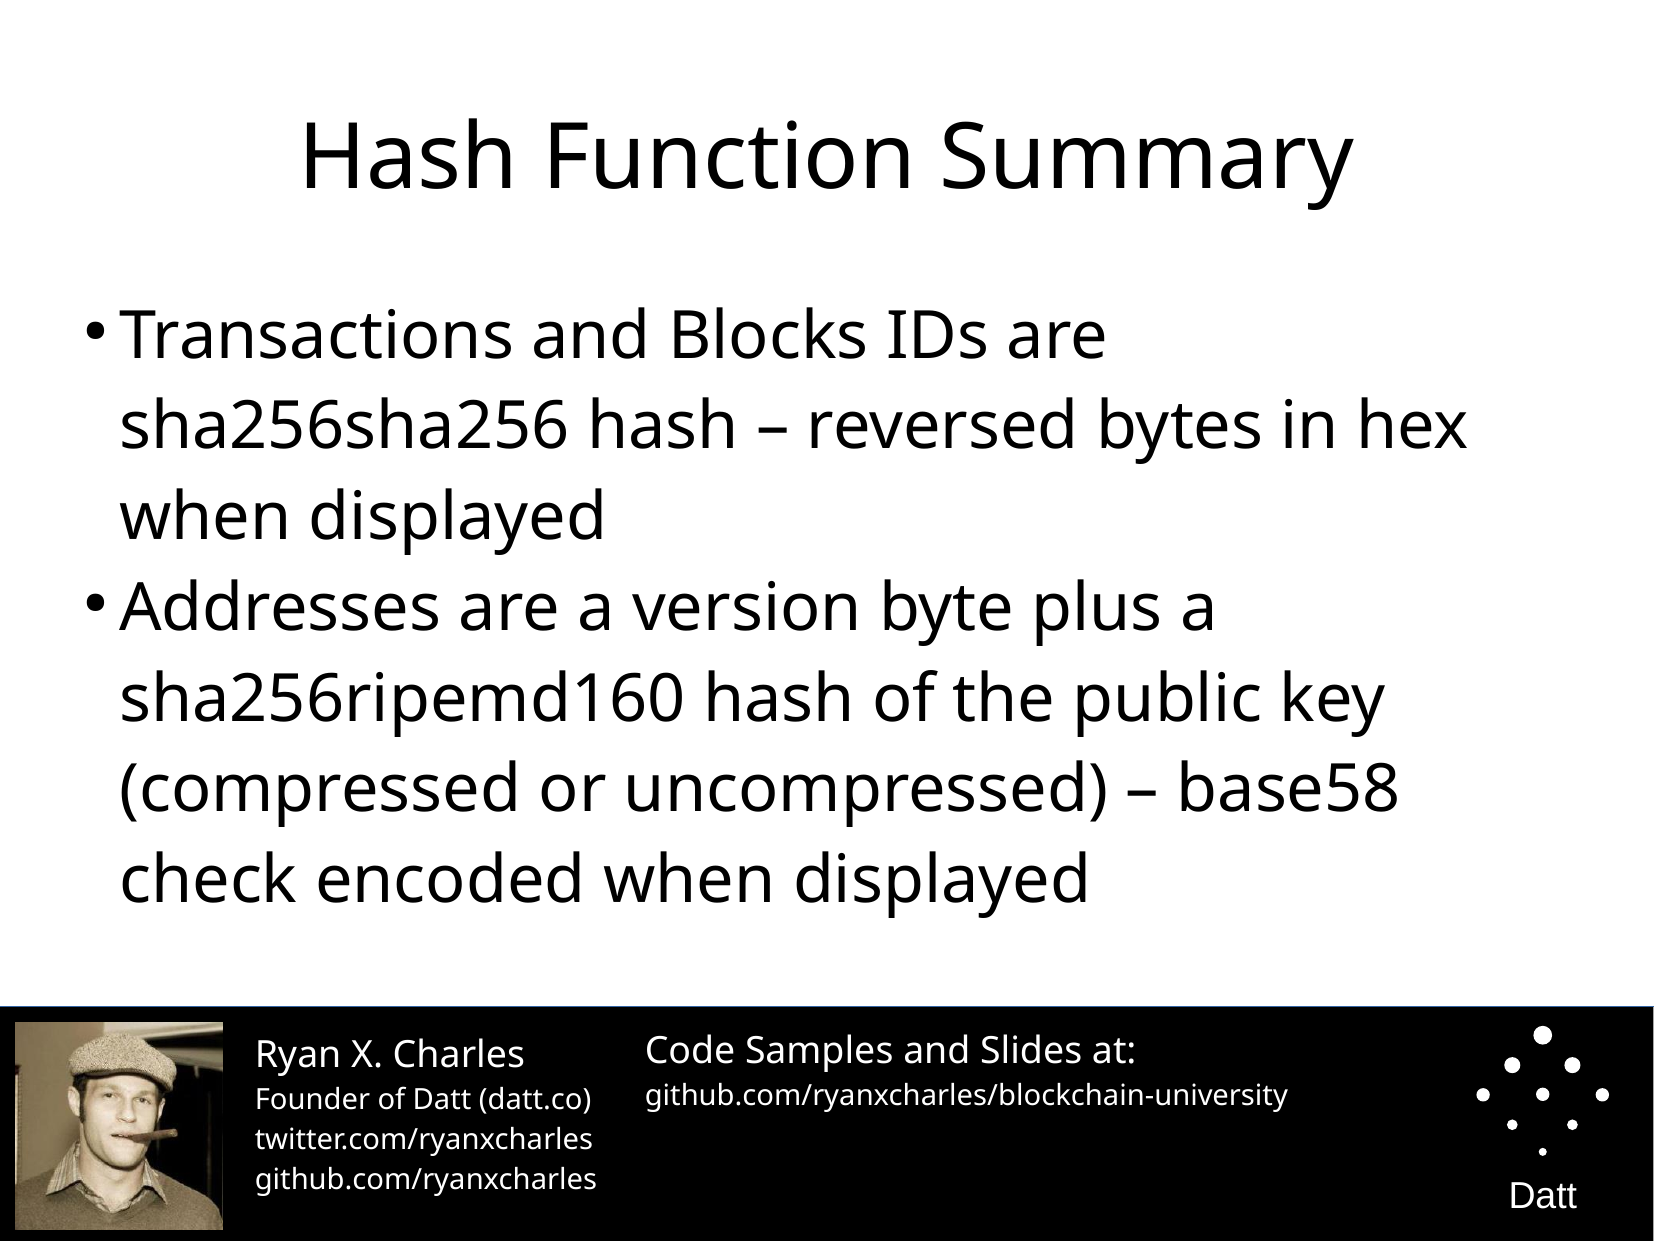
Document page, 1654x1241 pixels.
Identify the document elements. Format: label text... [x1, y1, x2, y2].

picture [1475, 1023, 1611, 1159]
title Hash Function Summary [82, 49, 1571, 257]
text_box [0, 1006, 1654, 1241]
picture [15, 1022, 223, 1231]
text_box Ryan X. Charles Founder of Datt (datt.co) twitter.com/ryanxcharles github.com/ryanxcharles [240, 1020, 976, 1241]
text_box Datt [1452, 1167, 1633, 1241]
text_box Transactions and Blocks IDs are sha256sha256 hash – reversed bytes in hex when displayed Addresses are a version byte plus a sha256ripemd160 hash of the public key (compressed or uncompressed) – base58 check encoded when displayed [83, 286, 1572, 1007]
text_box Code Samples and Slides at: github.com/ryanxcharles/blockchain-university [630, 1015, 1403, 1156]
